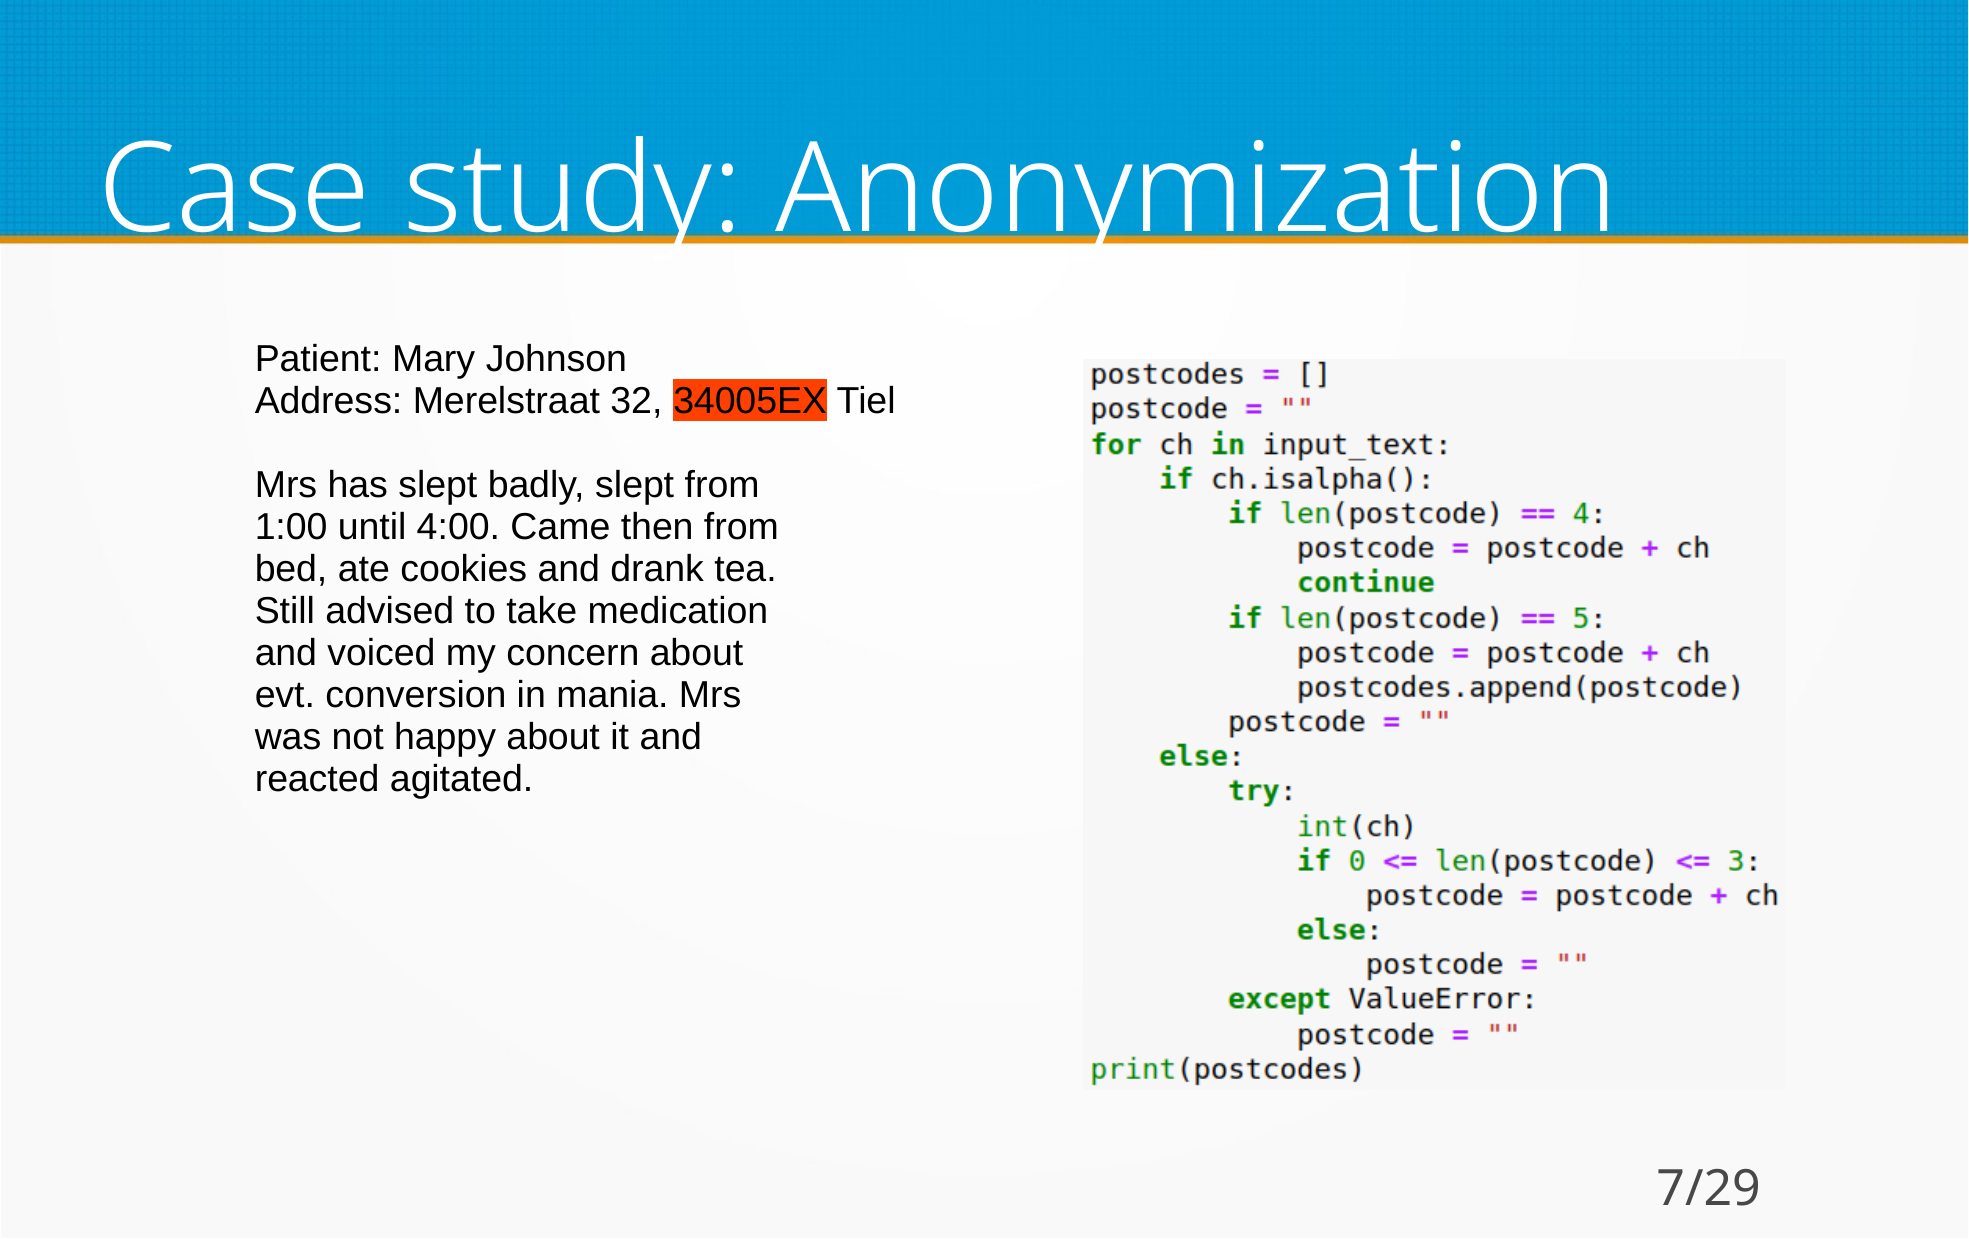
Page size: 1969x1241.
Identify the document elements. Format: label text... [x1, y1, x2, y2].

picture [0, 233, 1969, 1241]
text_box Patient: Mary Johnson Address: Merelstraat 32, 34005EX Tiel Mrs has slept badly, slept from 1:00 until 4:00. Came then from bed, ate cookies and drank tea. Still advised to take medication and voiced my concern about evt. conversion in mania. Mrs was not happy about it and reacted agitated. [240, 330, 991, 807]
title Case study: Anonymization [98, 49, 1870, 257]
